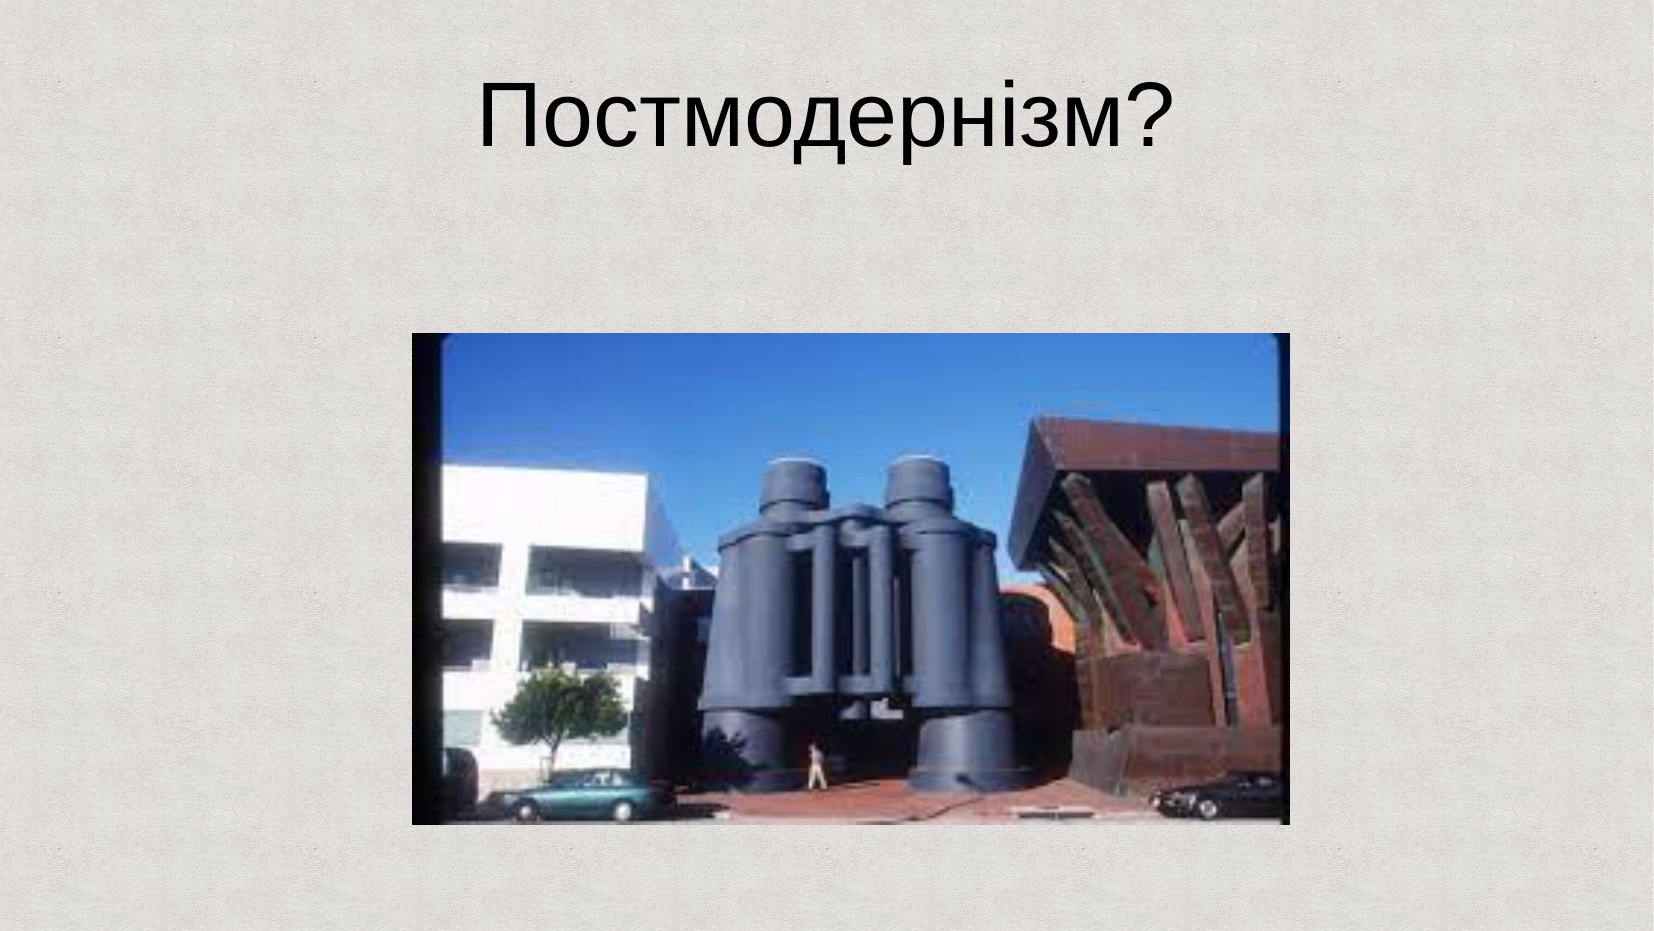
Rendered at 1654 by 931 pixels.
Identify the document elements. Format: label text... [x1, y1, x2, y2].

picture [0, 0, 1654, 931]
title Постмодернізм? [82, 37, 1571, 193]
